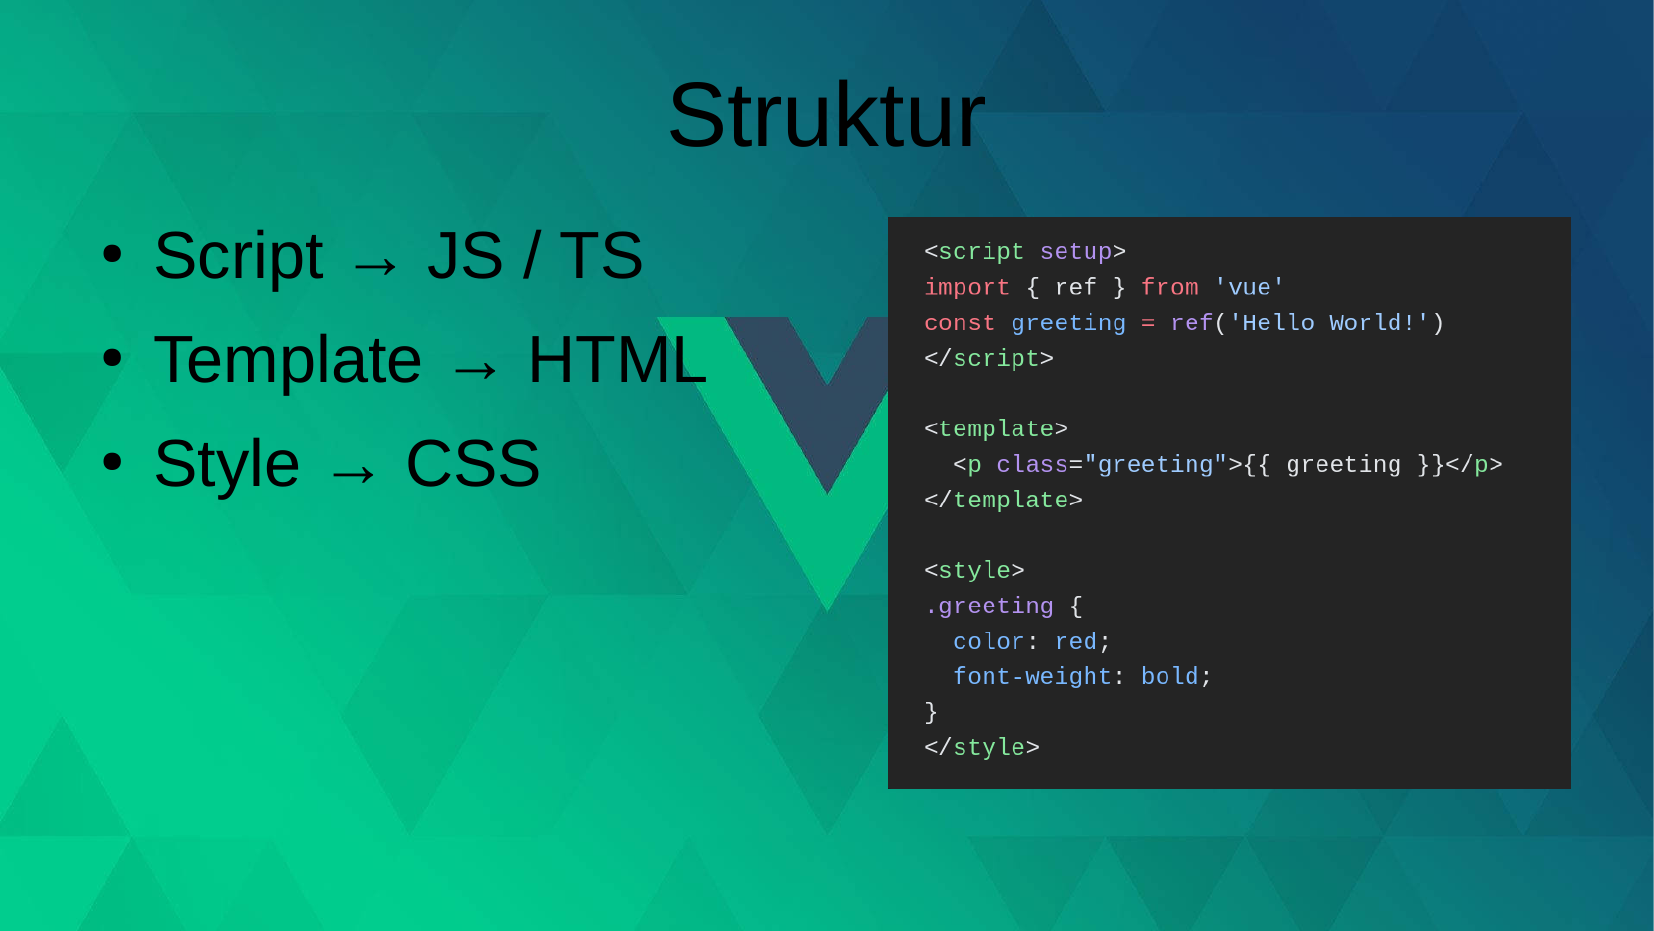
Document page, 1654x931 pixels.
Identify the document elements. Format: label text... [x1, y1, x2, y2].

title Struktur [82, 37, 1571, 193]
picture [0, 0, 1654, 931]
list Script → JS / TS Template → HTML Style → CSS [82, 217, 857, 758]
